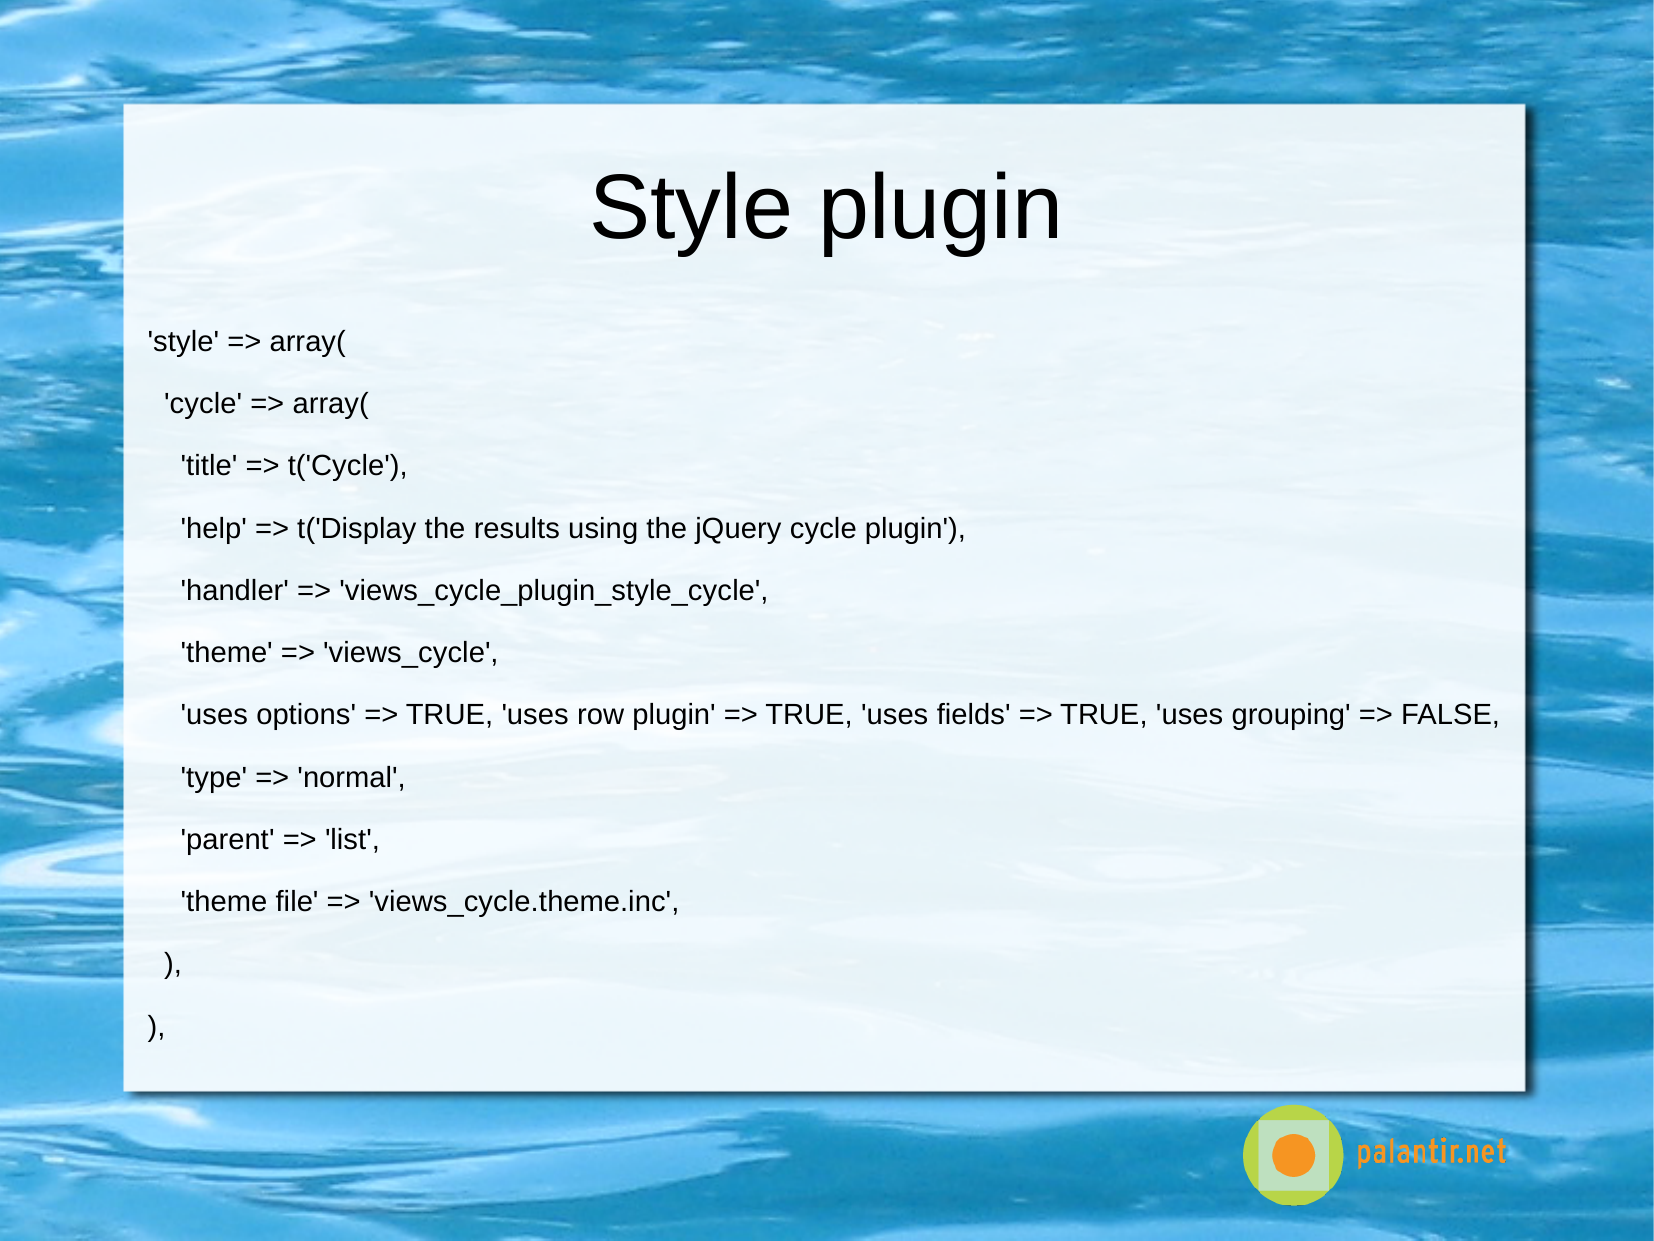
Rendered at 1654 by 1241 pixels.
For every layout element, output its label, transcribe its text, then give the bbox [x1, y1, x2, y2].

list 'style' => array( 'cycle' => array( 'title' => t('Cycle'), 'help' => t('Display the results using the jQuery cycle plugin'), 'handler' => 'views_cycle_plugin_style_cycle', 'theme' => 'views_cycle', 'uses options' => TRUE, 'uses row plugin' => TRUE, 'uses fields' => TRUE, 'uses grouping' => FALSE, 'type' => 'normal', 'parent' => 'list', 'theme file' => 'views_cycle.theme.inc', ), ), [147, 324, 1506, 1049]
title Style plugin [147, 118, 1506, 296]
picture [0, 0, 1654, 1241]
